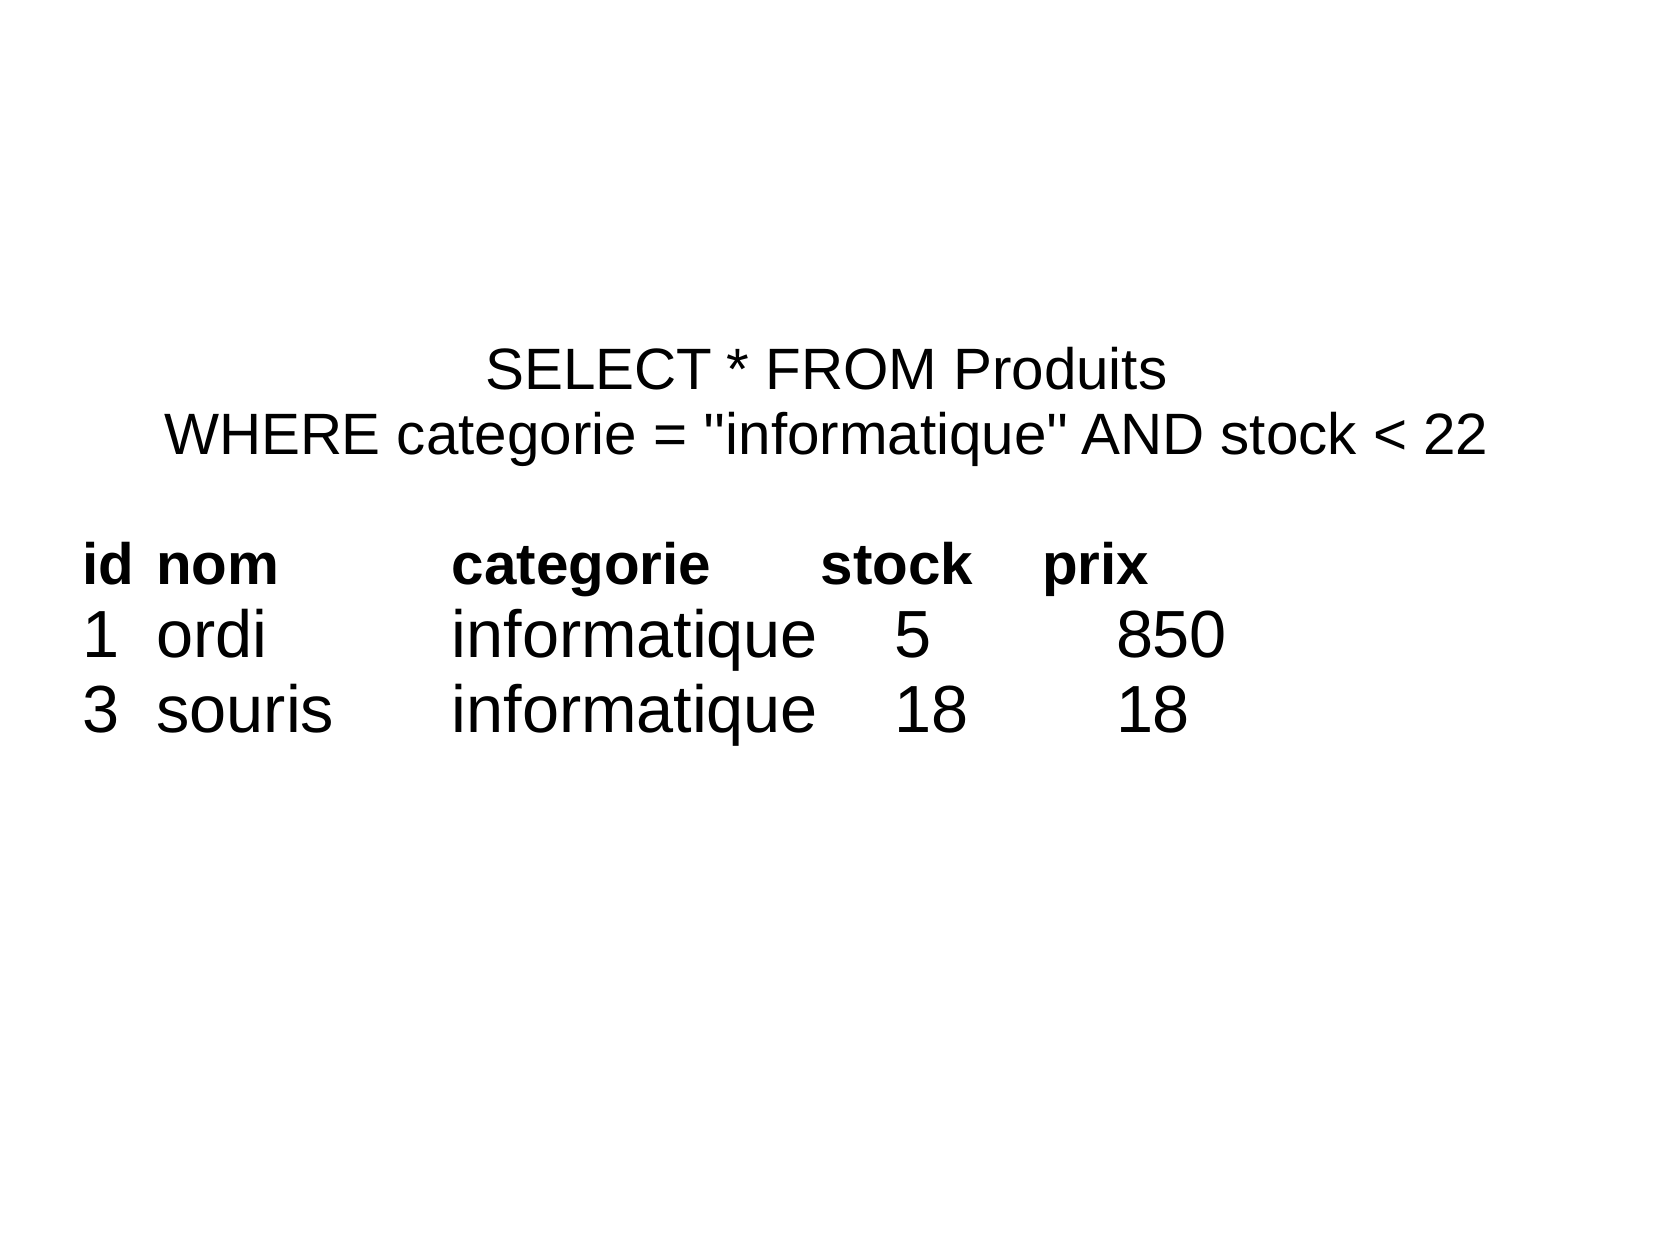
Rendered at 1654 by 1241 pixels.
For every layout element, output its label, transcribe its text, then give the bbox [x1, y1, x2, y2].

subtitle SELECT * FROM Produits WHERE categorie = ''informatique'' AND stock < 22 id nom categorie stock prix 1 ordi informatique 5 850 3 souris informatique 18 18 [82, 49, 1571, 1109]
